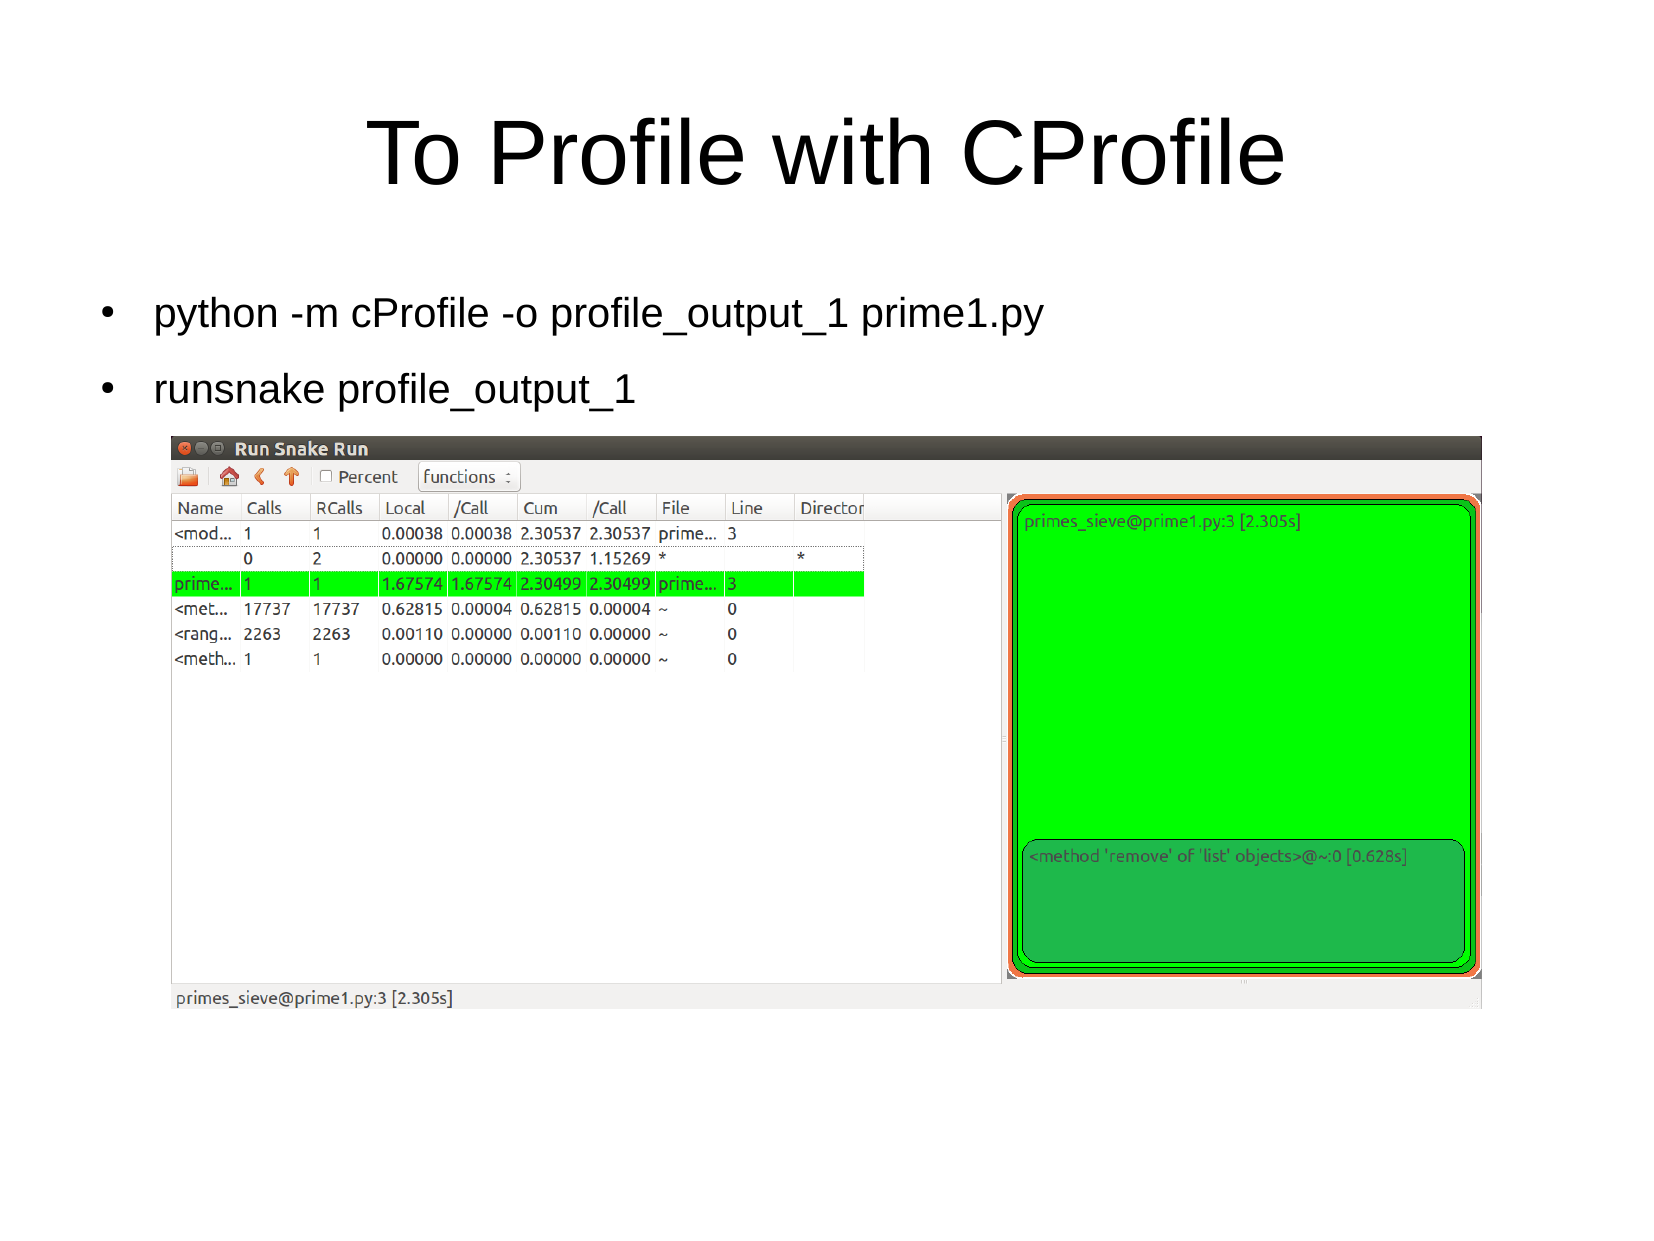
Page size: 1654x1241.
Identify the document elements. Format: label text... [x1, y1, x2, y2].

picture [171, 436, 1482, 1009]
list python -m cProfile -o profile_output_1 prime1.py runsnake profile_output_1 [82, 290, 1571, 634]
title To Profile with CProfile [82, 49, 1571, 257]
